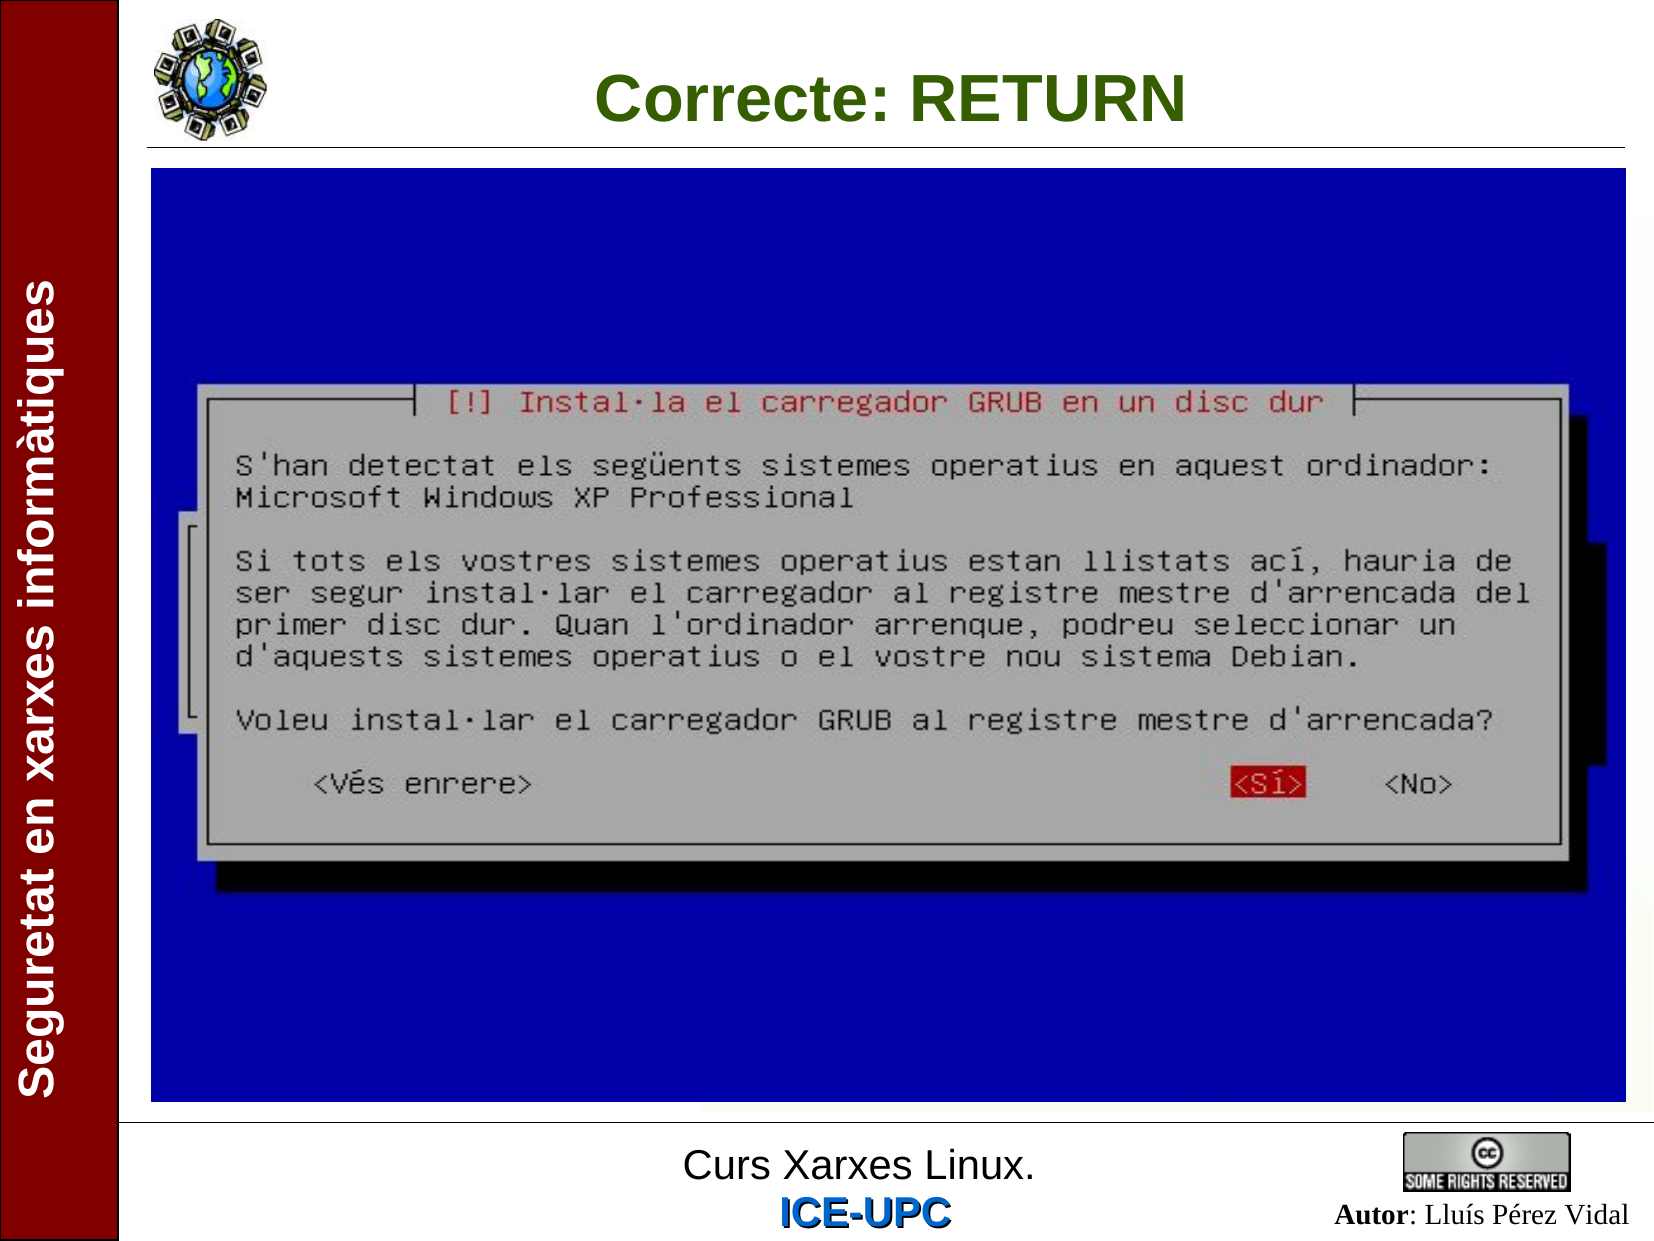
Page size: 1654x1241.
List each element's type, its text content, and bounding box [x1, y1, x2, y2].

title Correcte: RETURN [129, 49, 1619, 148]
picture [1403, 1132, 1571, 1192]
picture [151, 168, 1654, 1113]
list Croquis d'arquitectura mostrant les 3 zones [141, 242, 151, 1093]
picture [154, 19, 268, 49]
